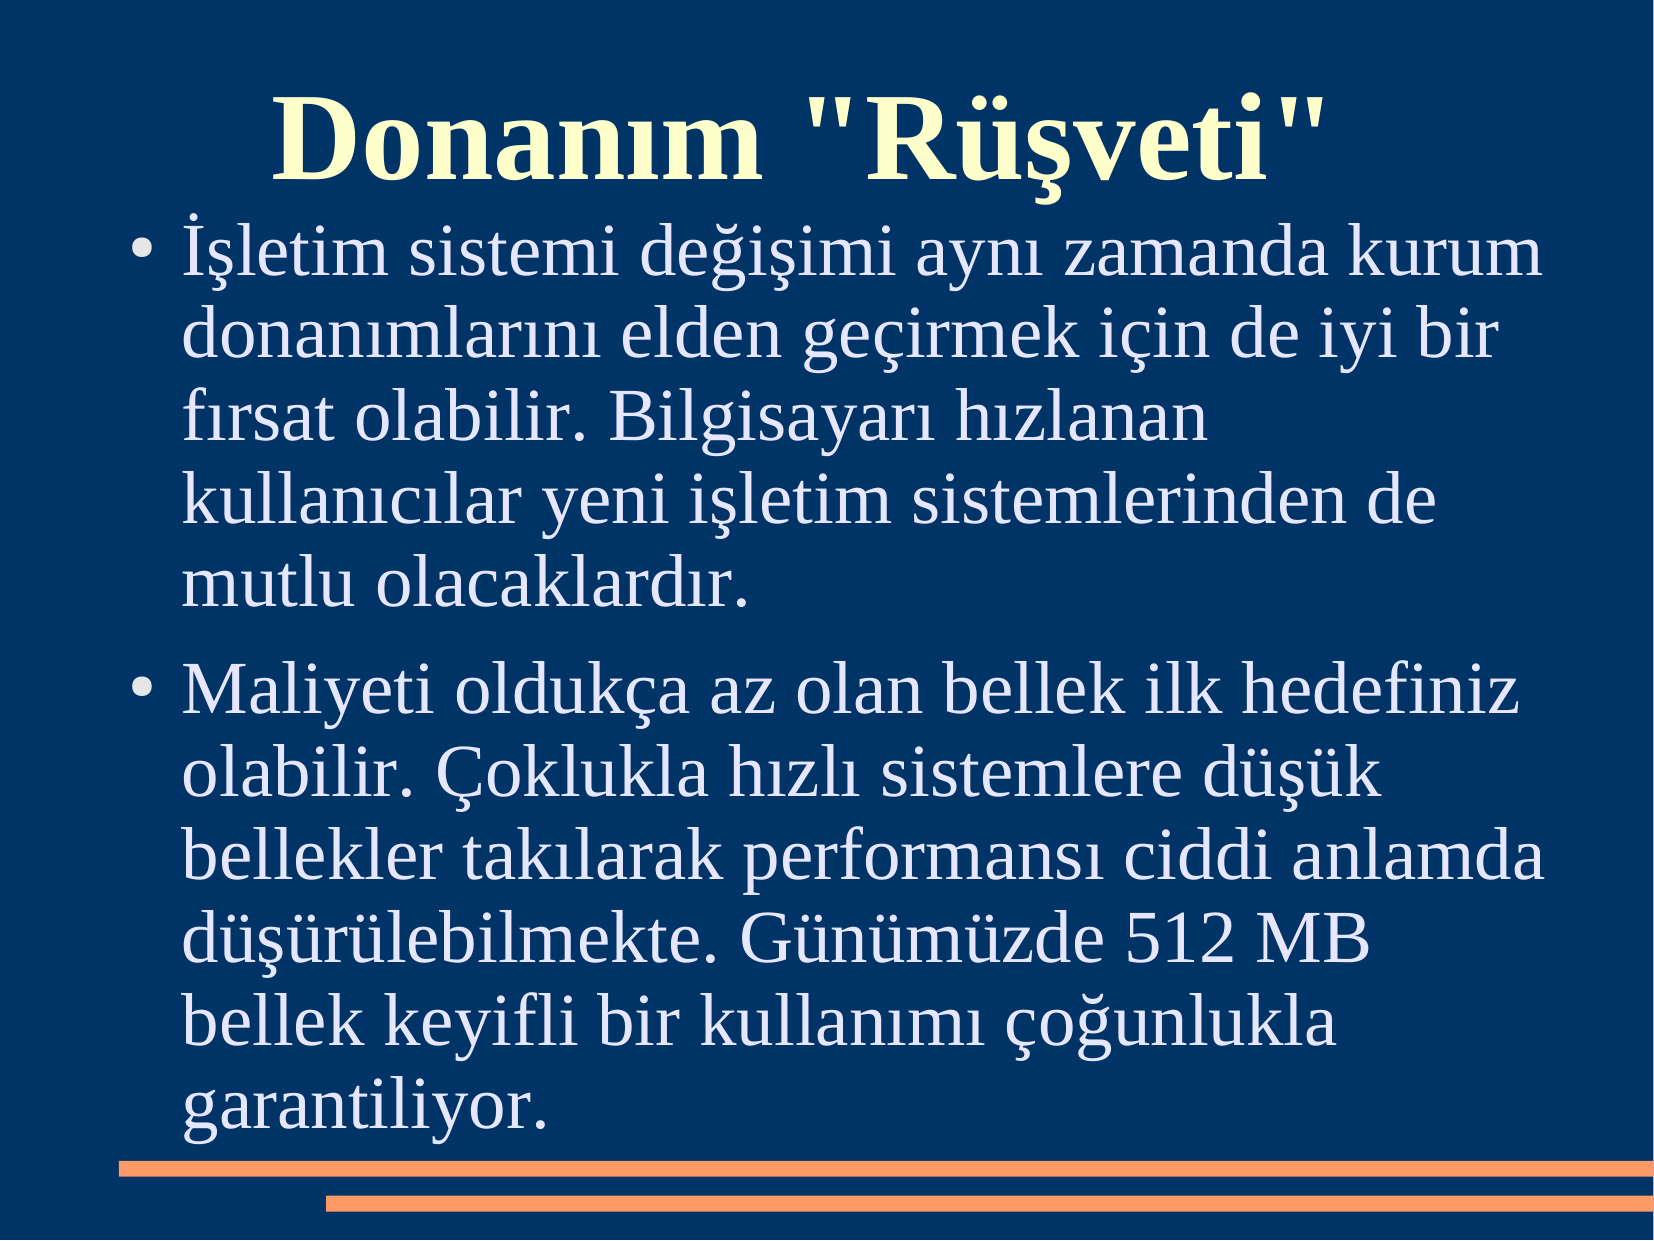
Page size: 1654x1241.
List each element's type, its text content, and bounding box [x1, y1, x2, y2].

list İşletim sistemi değişimi aynı zamanda kurum donanımlarını elden geçirmek için de iyi bir fırsat olabilir. Bilgisayarı hızlanan kullanıcılar yeni işletim sistemlerinden de mutlu olacaklardır. Maliyeti oldukça az olan bellek ilk hedefiniz olabilir. Çoklukla hızlı sistemlere düşük bellekler takılarak performansı ciddi anlamda düşürülebilmekte. Günümüzde 512 MB bellek keyifli bir kullanımı çoğunlukla garantiliyor. [111, 208, 1555, 1145]
title Donanım "Rüşveti" [87, 58, 1522, 217]
